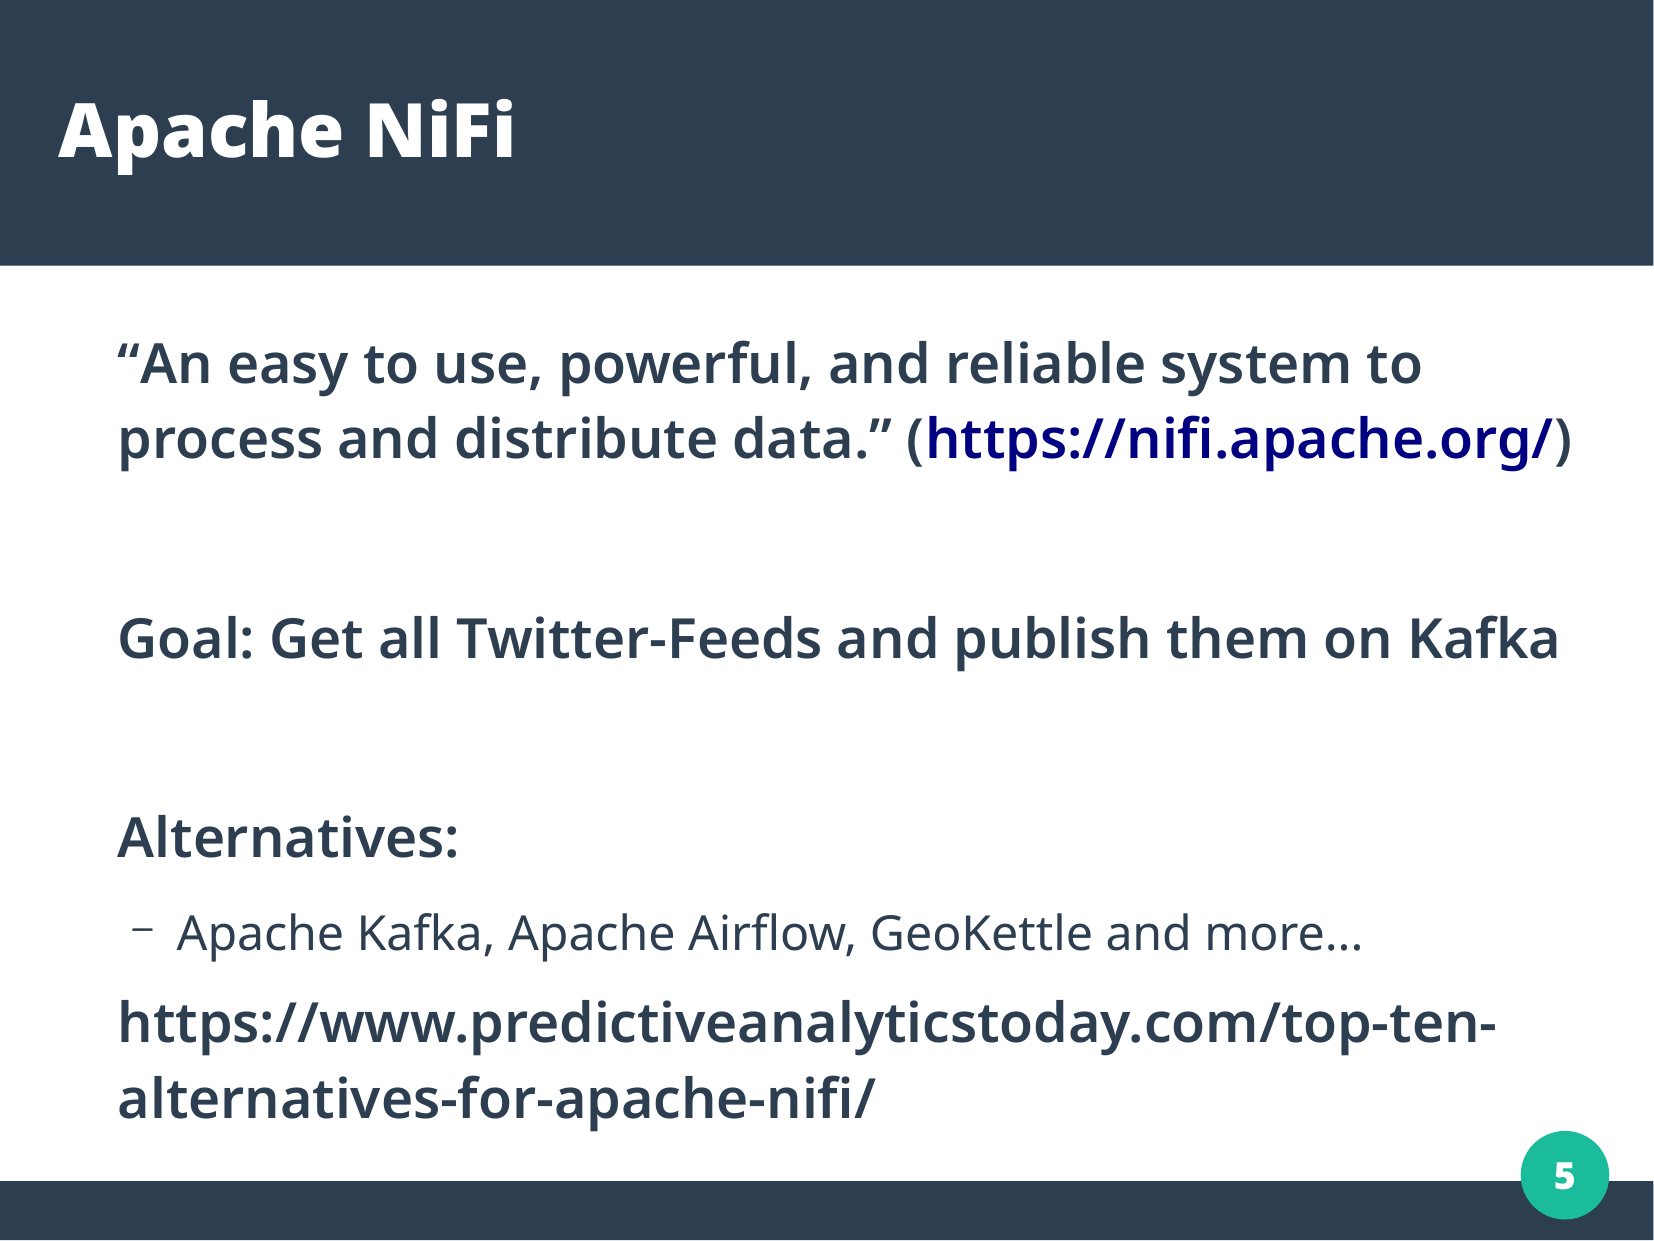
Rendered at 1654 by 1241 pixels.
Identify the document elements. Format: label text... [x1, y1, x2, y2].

title Apache NiFi [59, 49, 1595, 207]
list “An easy to use, powerful, and reliable system to process and distribute data.” (https://nifi.apache.org/) Goal: Get all Twitter-Feeds and publish them on Kafka Alternatives: Apache Kafka, Apache Airflow, GeoKettle and more... https://www.predictiveanalyticstoday.com/top-ten-alternatives-for-apache-nifi/ [59, 324, 1595, 1152]
